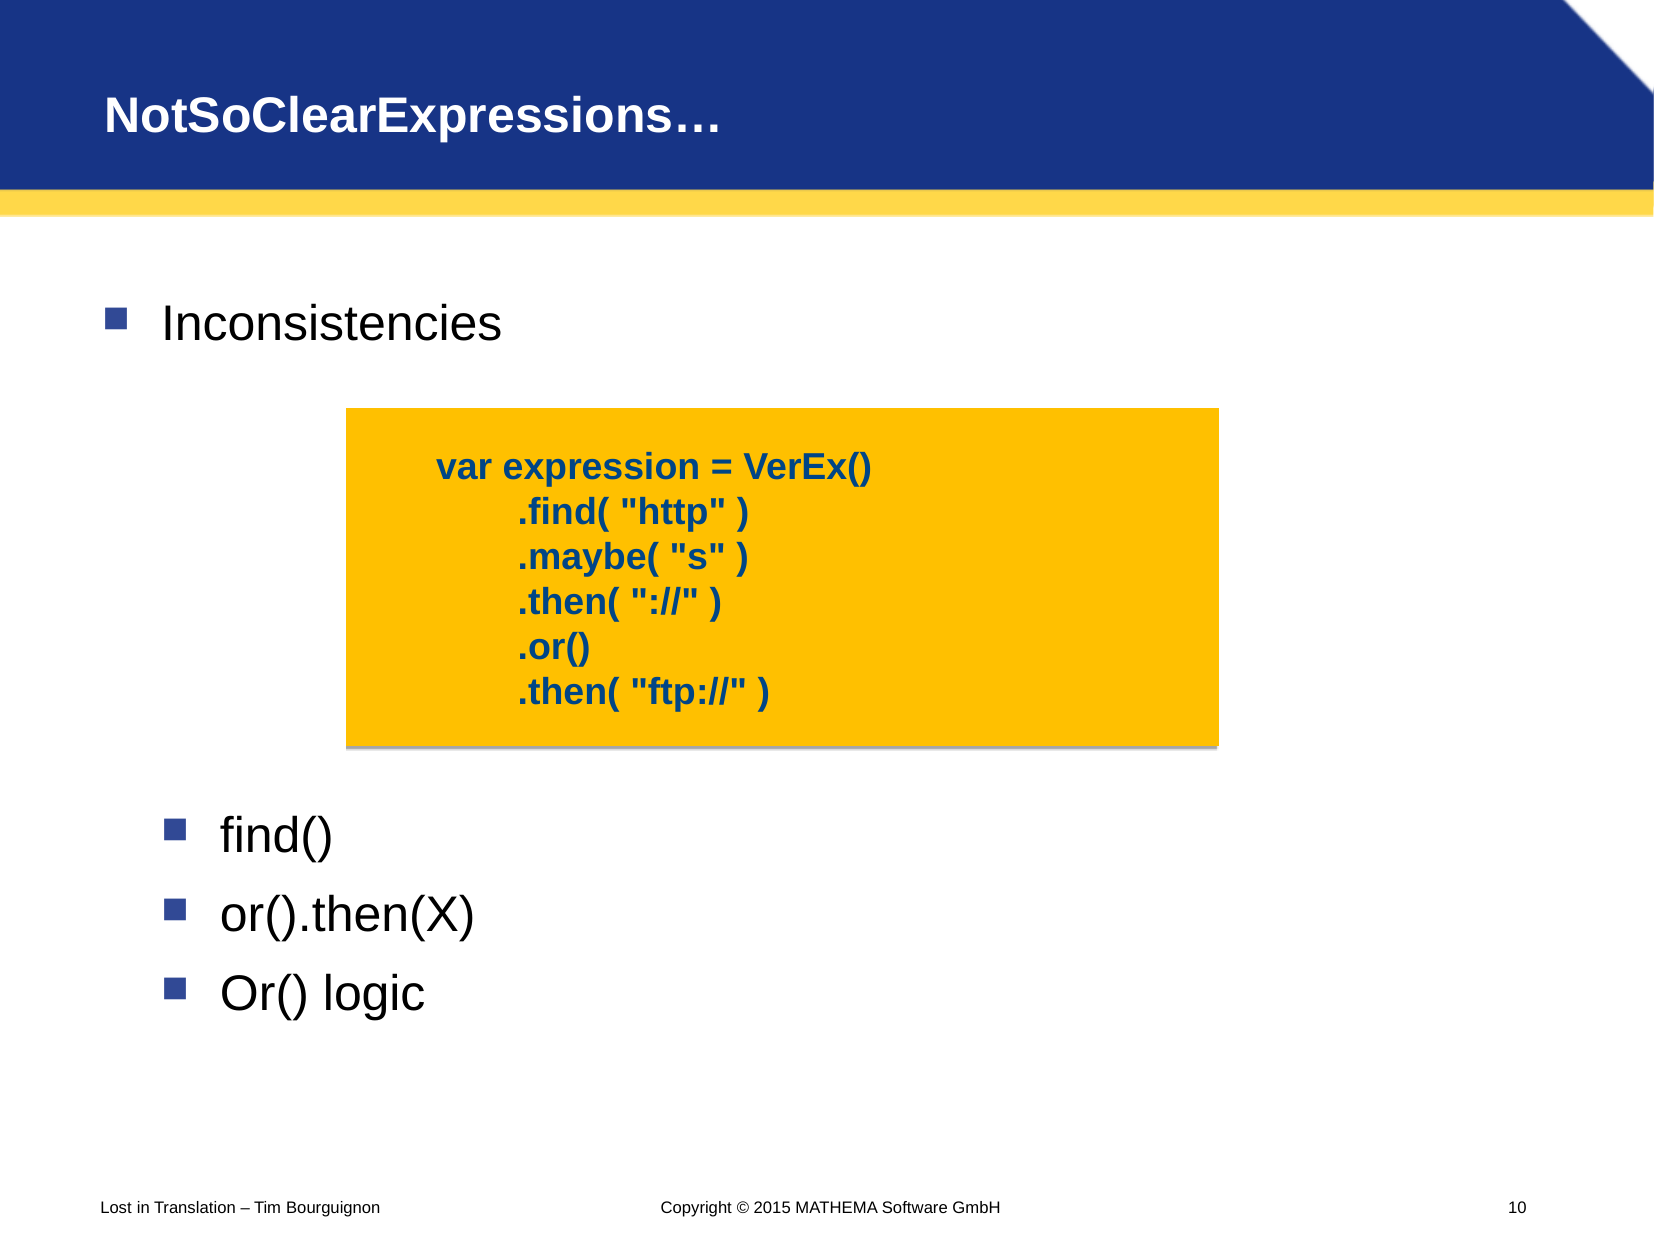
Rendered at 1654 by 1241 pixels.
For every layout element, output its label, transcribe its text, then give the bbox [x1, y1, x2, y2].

title NotSoClearExpressions… [104, 69, 1176, 162]
list Inconsistencies find() or().then(X) Or() logic [101, 295, 1528, 1139]
picture [0, 0, 1654, 1241]
text_box var expression = VerEx() .find( "http" ) .maybe( "s" ) .then( "://" ) .or() .then( "ftp://" ) [346, 408, 1219, 746]
